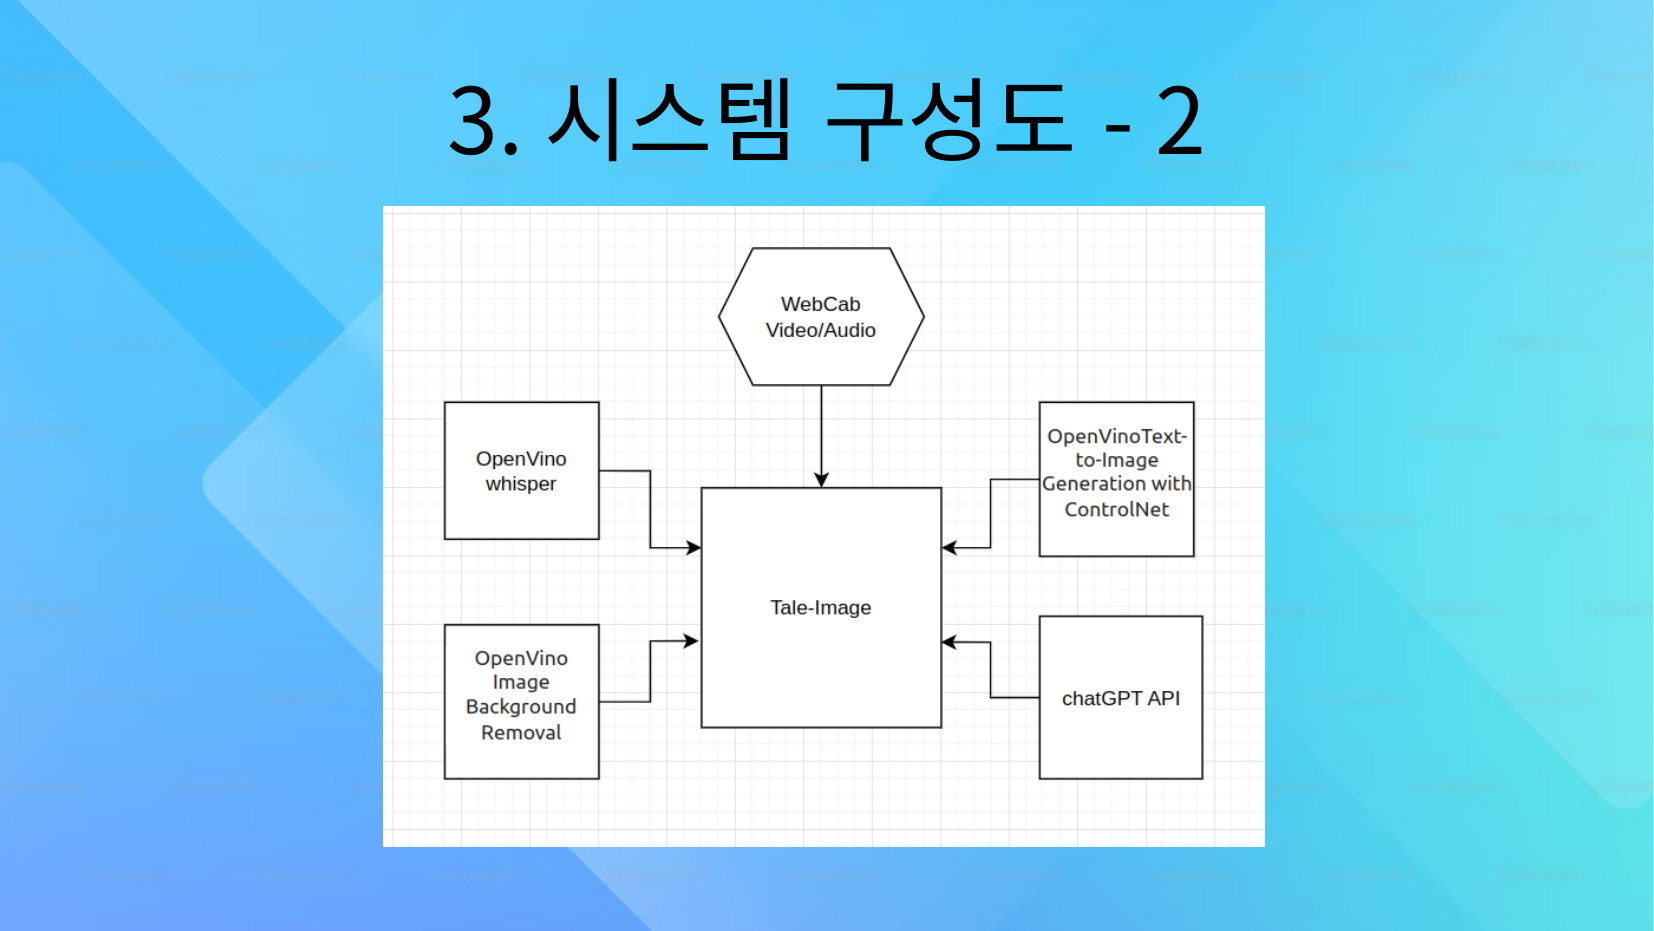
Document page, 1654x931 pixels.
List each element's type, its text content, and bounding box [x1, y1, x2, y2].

picture [0, 0, 1654, 931]
title 3. 시스템 구성도 - 2 [82, 37, 1571, 193]
